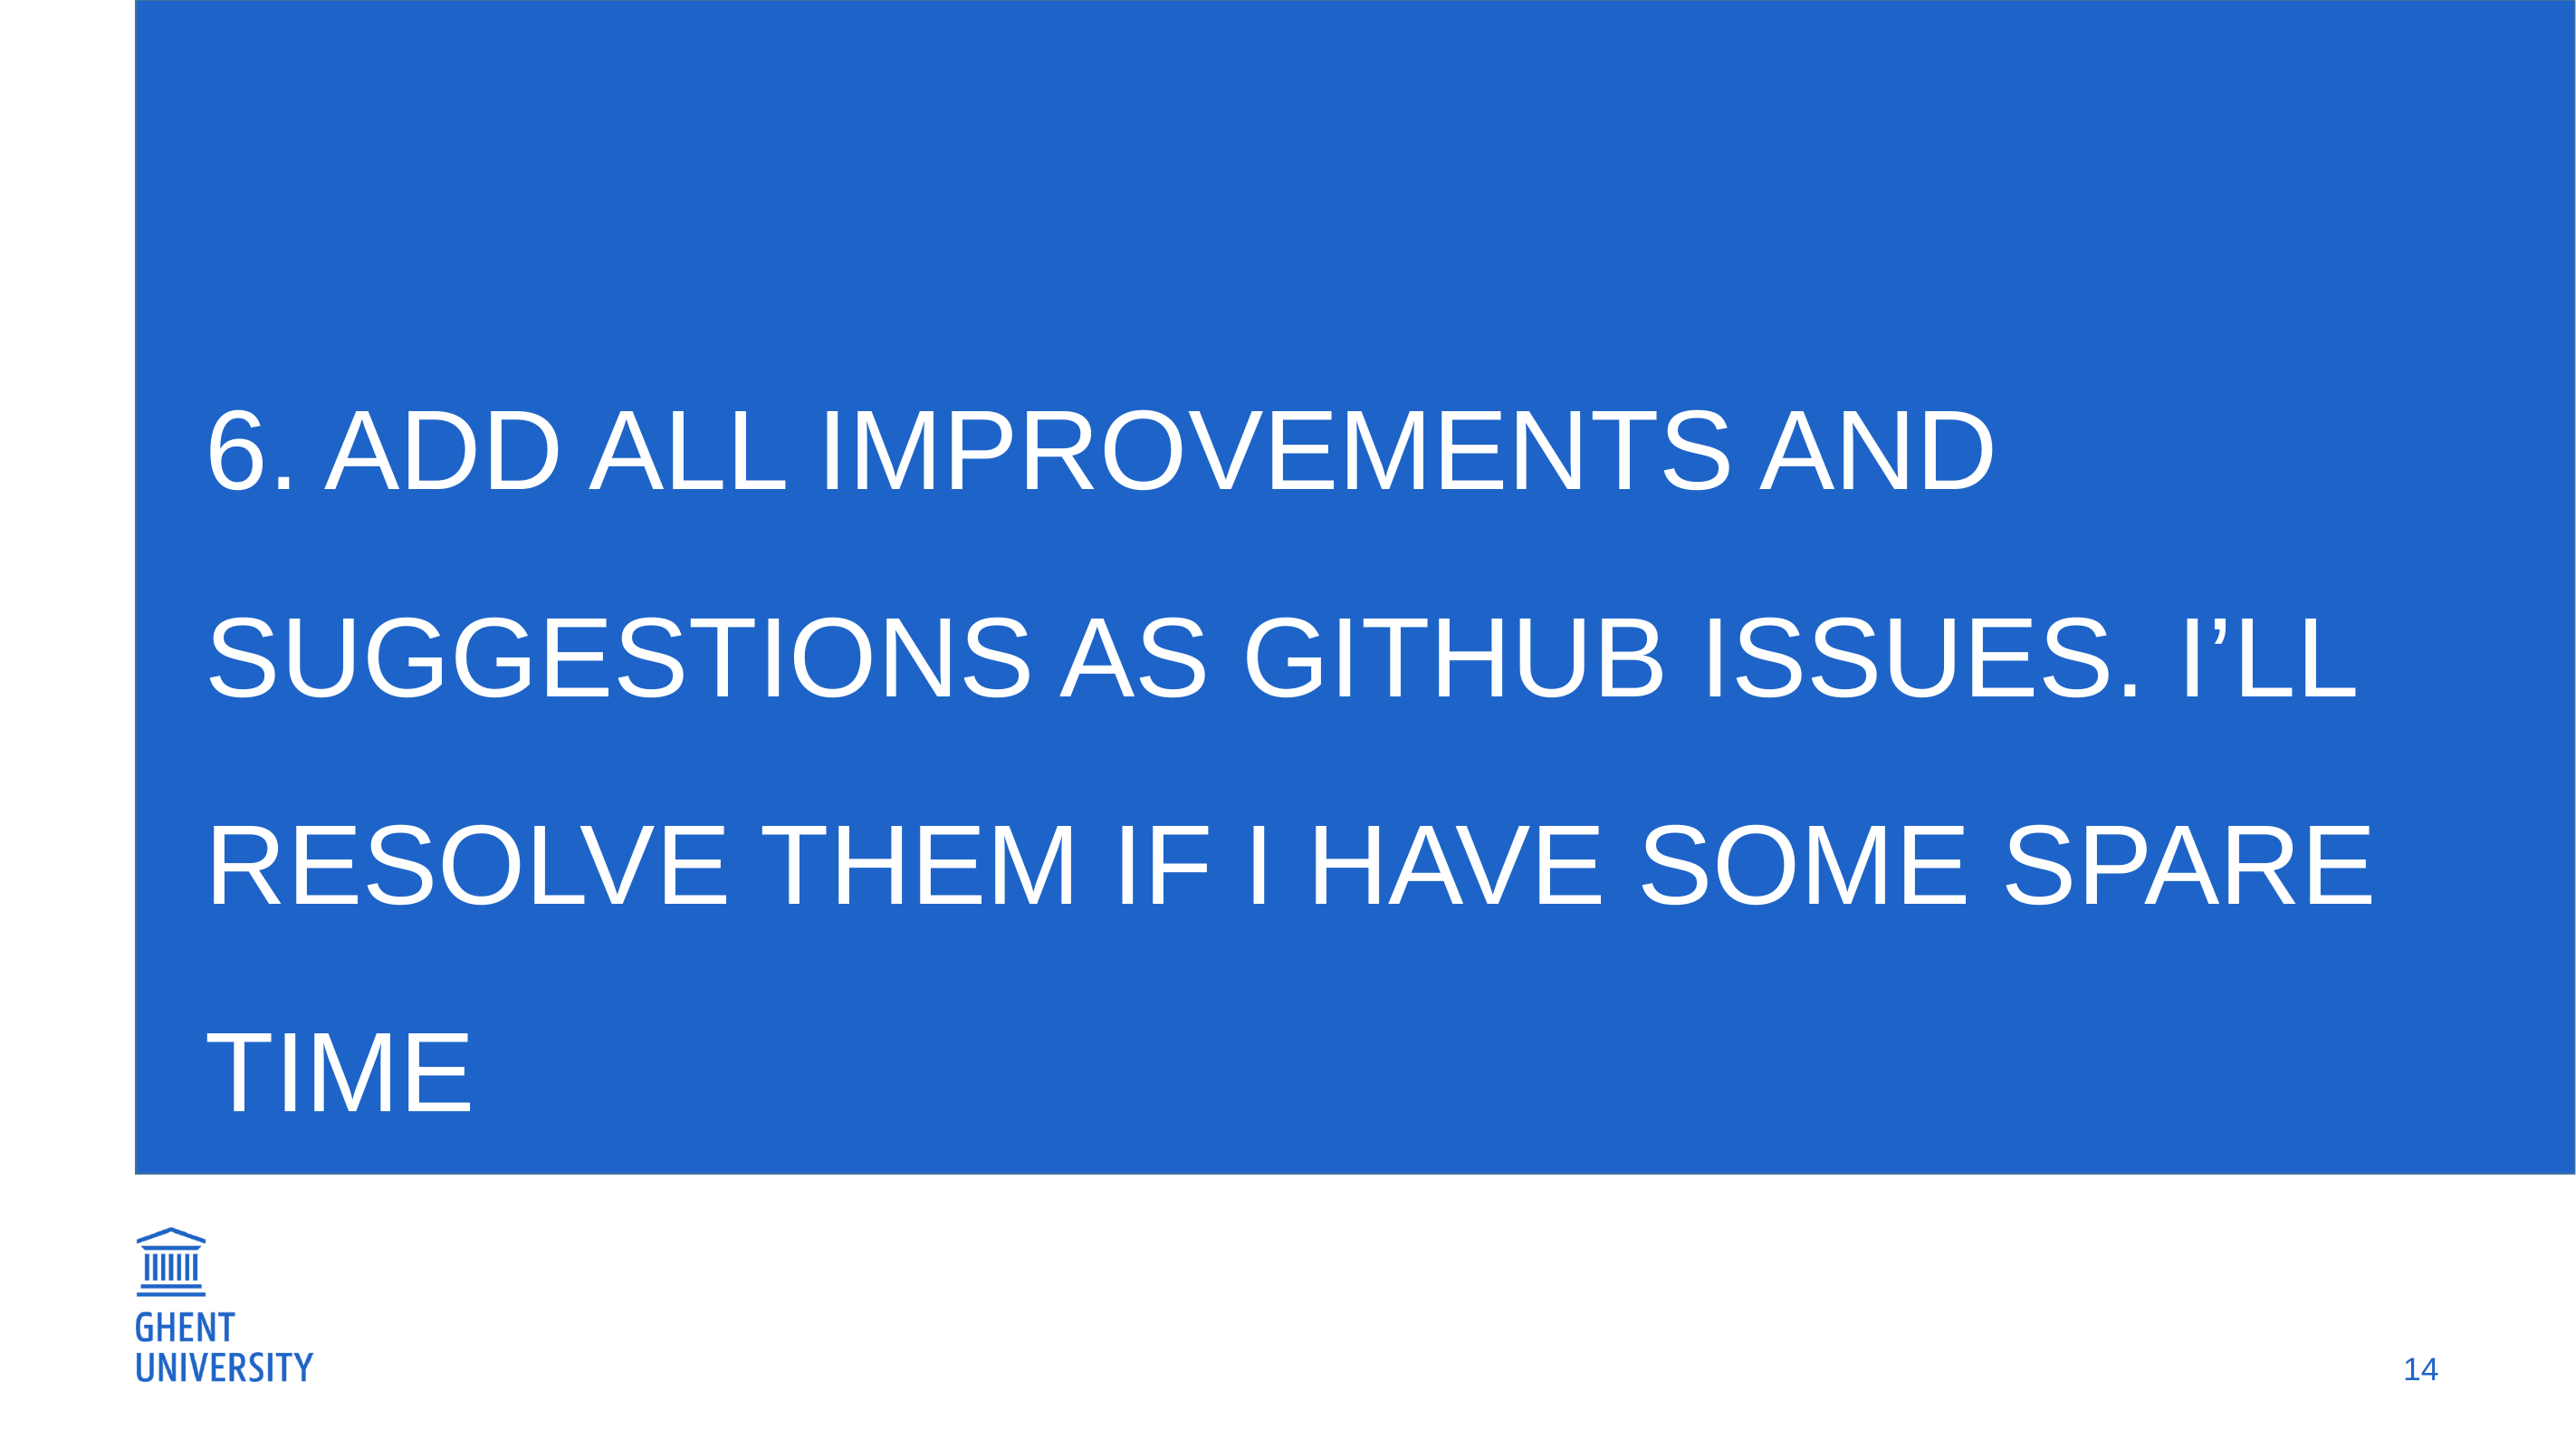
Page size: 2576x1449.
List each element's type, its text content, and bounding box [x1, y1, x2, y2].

title 6. Add all improvements and suggestions as github issues. i’ll resolve them if I have some spare time [191, 482, 2447, 1142]
slide_number <number> [2315, 1329, 2453, 1407]
picture [68, 1175, 411, 1449]
